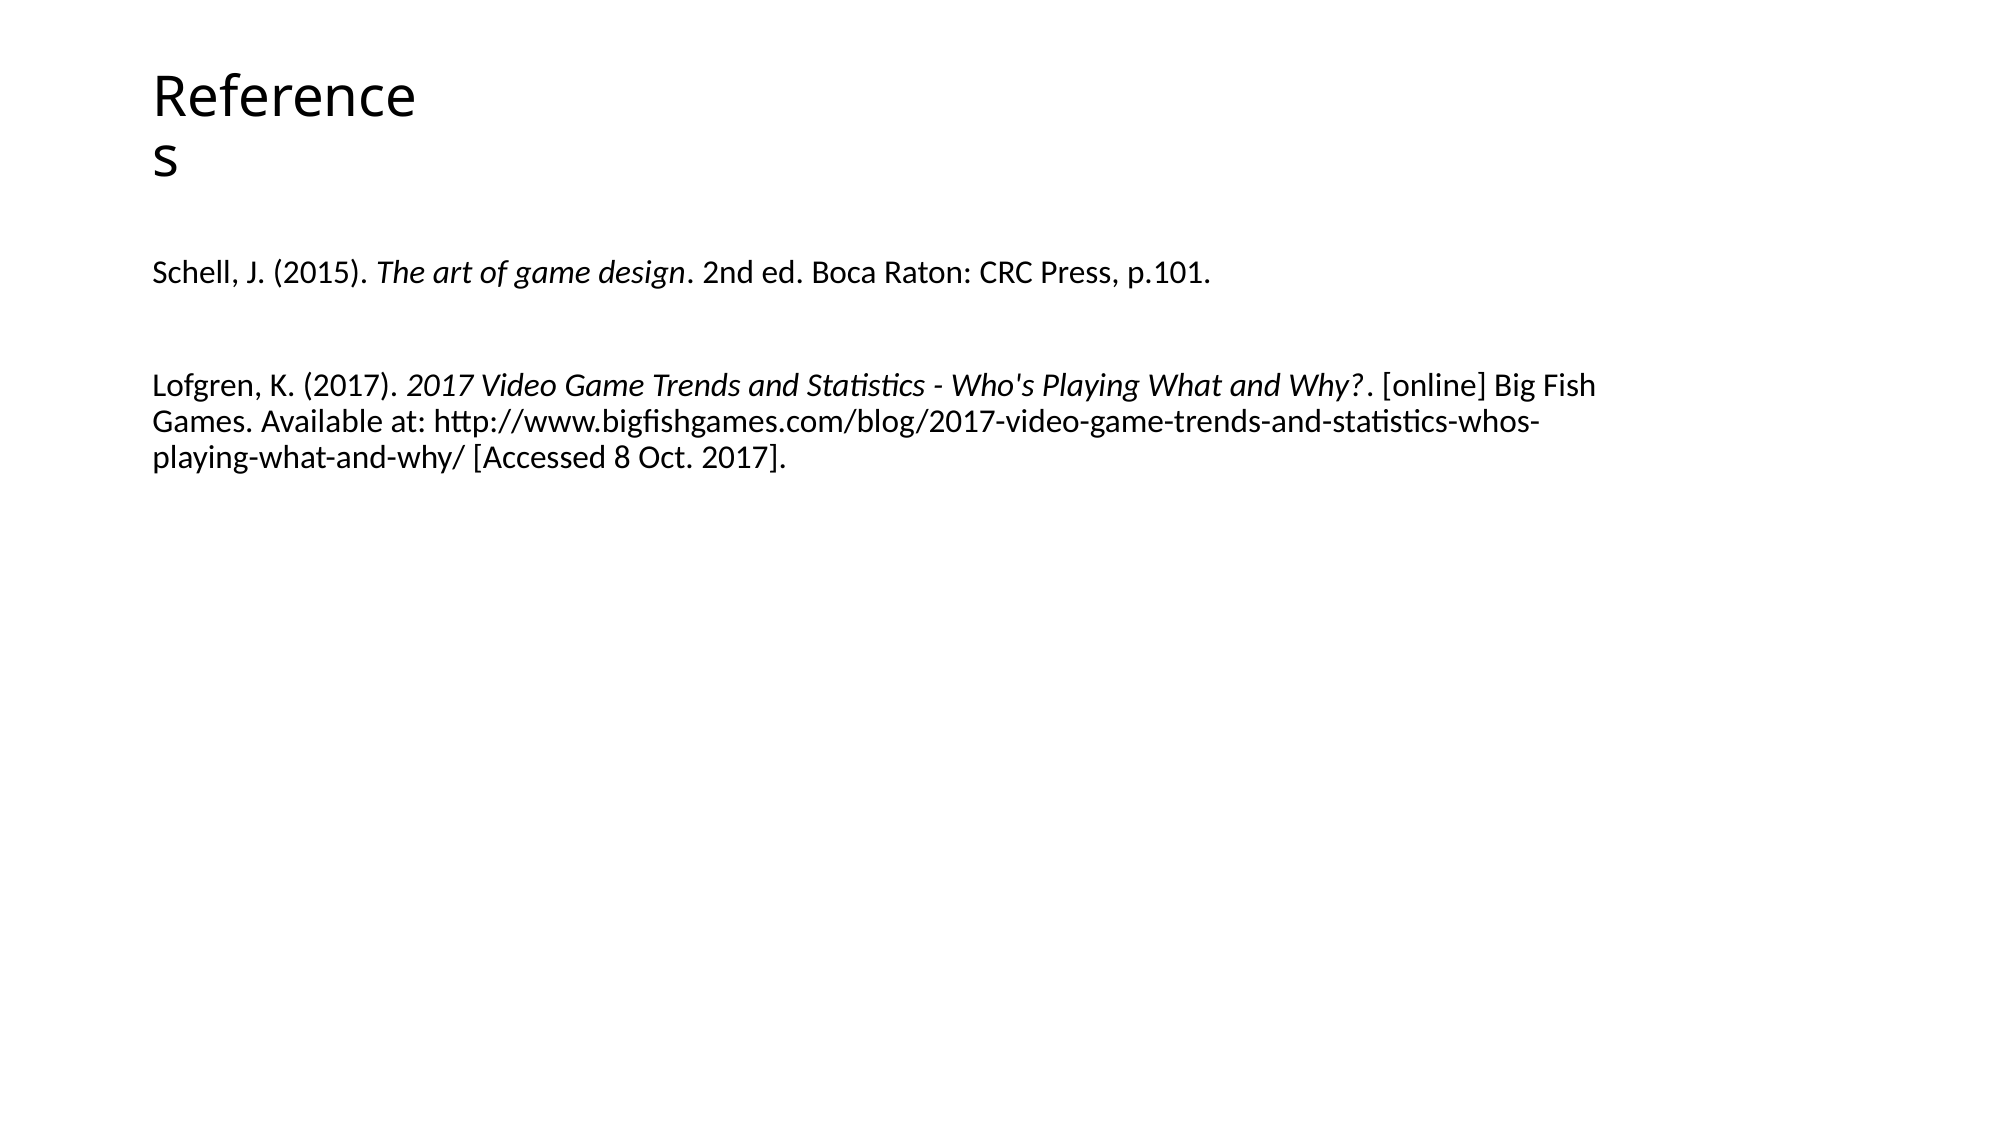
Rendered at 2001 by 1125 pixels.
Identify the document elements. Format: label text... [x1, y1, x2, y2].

list Schell, J. (2015). The art of game design. 2nd ed. Boca Raton: CRC Press, p.101. Lofgren, K. (2017). 2017 Video Game Trends and Statistics - Who's Playing What and Why?. [online] Big Fish Games. Available at: http://www.bigfishgames.com/blog/2017-video-game-trends-and-statistics-whos-playing-what-and-why/ [Accessed 8 Oct. 2017]. [137, 247, 1644, 947]
title References [137, 59, 445, 197]
